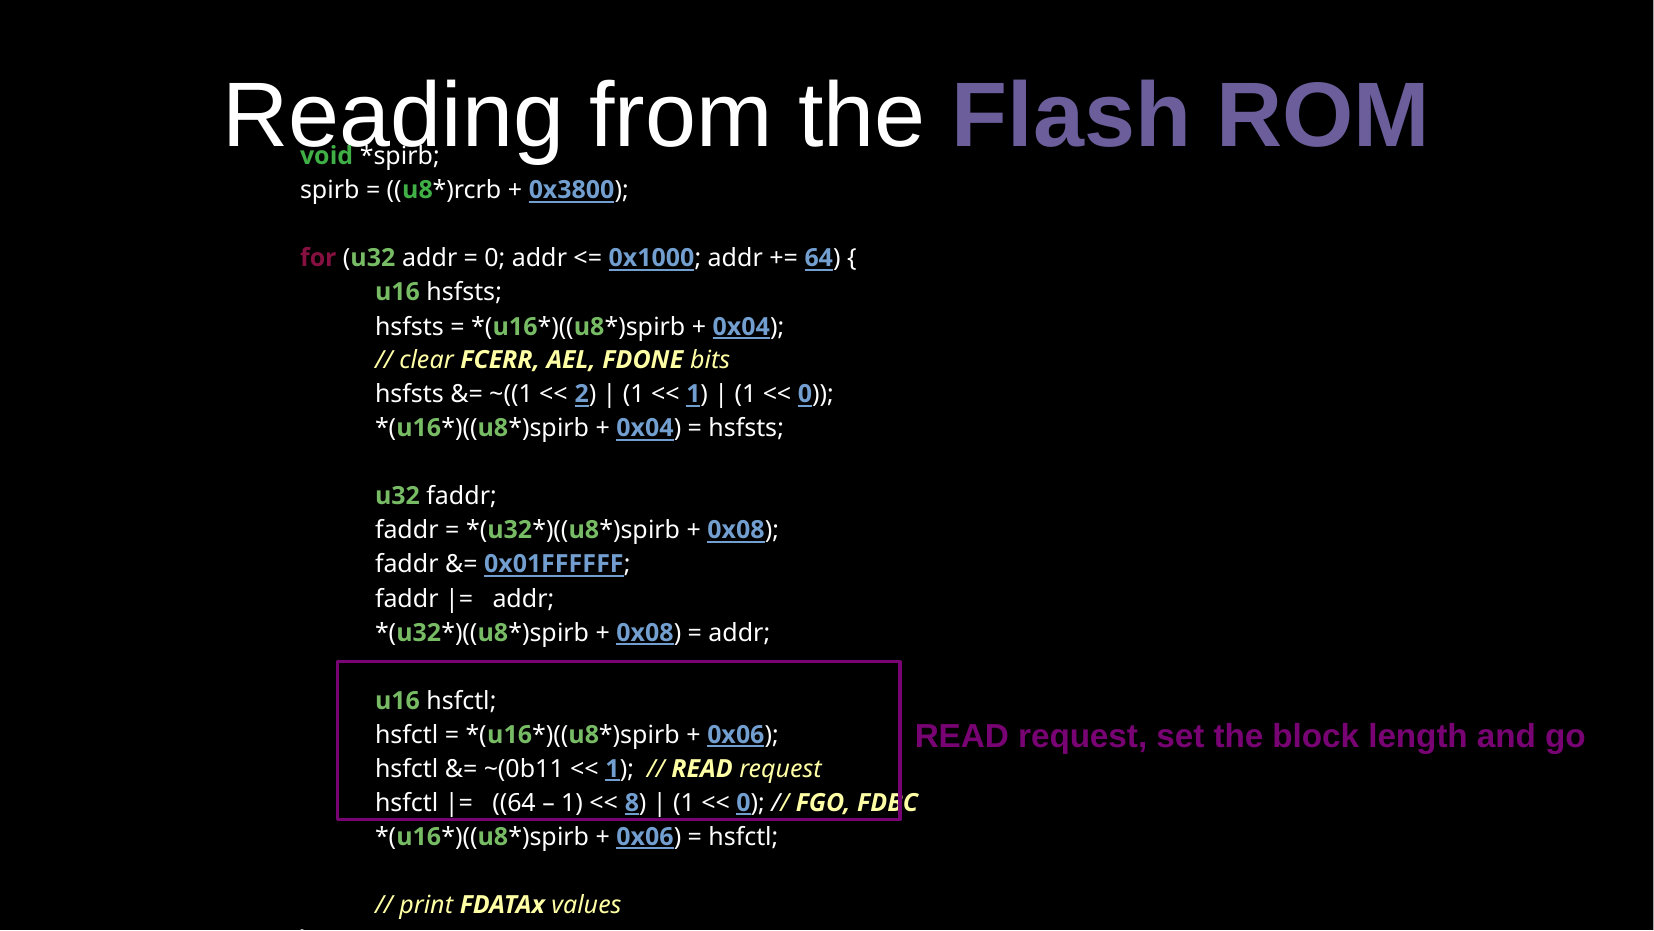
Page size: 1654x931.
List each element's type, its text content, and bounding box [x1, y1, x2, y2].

title Reading from the Flash ROM [82, 37, 1571, 193]
text_box READ request, set the block length and go [900, 691, 1613, 781]
text_box void *spirb; spirb = ((u8*)rcrb + 0x3800); for (u32 addr = 0; addr <= 0x1000; addr += 64) { u16 hsfsts; hsfsts = *(u16*)((u8*)spirb + 0x04); // clear FCERR, AEL, FDONE bits hsfsts &= ~((1 << 2) | (1 << 1) | (1 << 0)); *(u16*)((u8*)spirb + 0x04) = hsfsts; u32 faddr; faddr = *(u32*)((u8*)spirb + 0x08); faddr &= 0x01FFFFFF; faddr |= addr; *(u32*)((u8*)spirb + 0x08) = addr; u16 hsfctl; hsfctl = *(u16*)((u8*)spirb + 0x06); hsfctl &= ~(0b11 << 1); // READ request hsfctl |= ((64 – 1) << 8) | (1 << 0); // FGO, FDBC *(u16*)((u8*)spirb + 0x06) = hsfctl; // print FDATAx values } [300, 186, 1501, 907]
text_box void *spirb; spirb = ((u8*)rcrb + 0x3800); for (u32 addr = 0; addr <= 0x1000; addr += 64) { u16 hsfsts; hsfsts = *(u16*)((u8*)spirb + 0x04); // clear FCERR, AEL, FDONE bits hsfsts &= ~((1 << 2) | (1 << 1) | (1 << 0)); *(u16*)((u8*)spirb + 0x04) = hsfsts; u32 faddr; faddr = *(u32*)((u8*)spirb + 0x08); faddr &= 0x01FFFFFF; faddr |= addr; *(u32*)((u8*)spirb + 0x08) = addr; u16 hsfctl; hsfctl = *(u16*)((u8*)spirb + 0x06); hsfctl &= ~(0b11 << 1); // READ request hsfctl |= ((64 – 1) << 8) | (1 << 0); // FGO, FDBC *(u16*)((u8*)spirb + 0x06) = hsfctl; // print FDATAx values } [339, 663, 898, 818]
